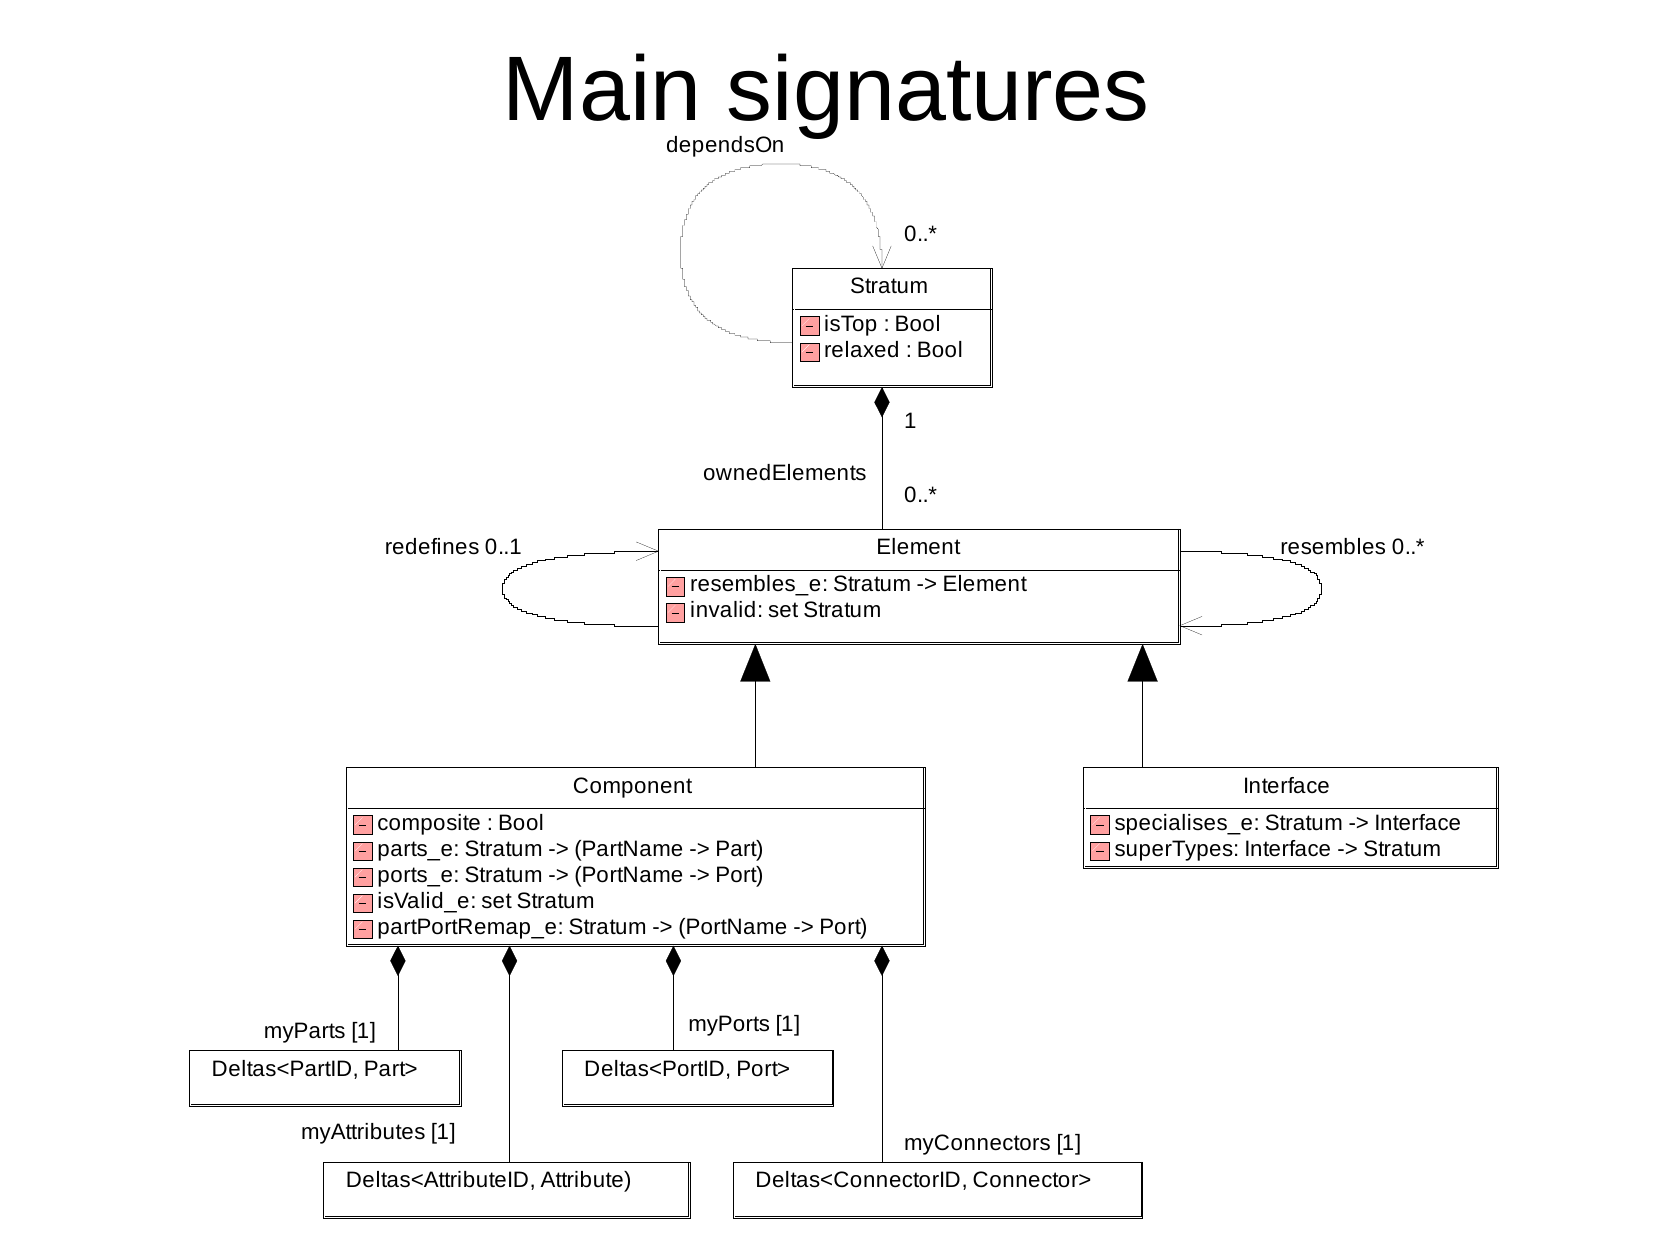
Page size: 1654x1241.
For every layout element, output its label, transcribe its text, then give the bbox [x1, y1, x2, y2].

title Main signatures [82, 19, 1571, 158]
picture [187, 132, 1501, 1220]
